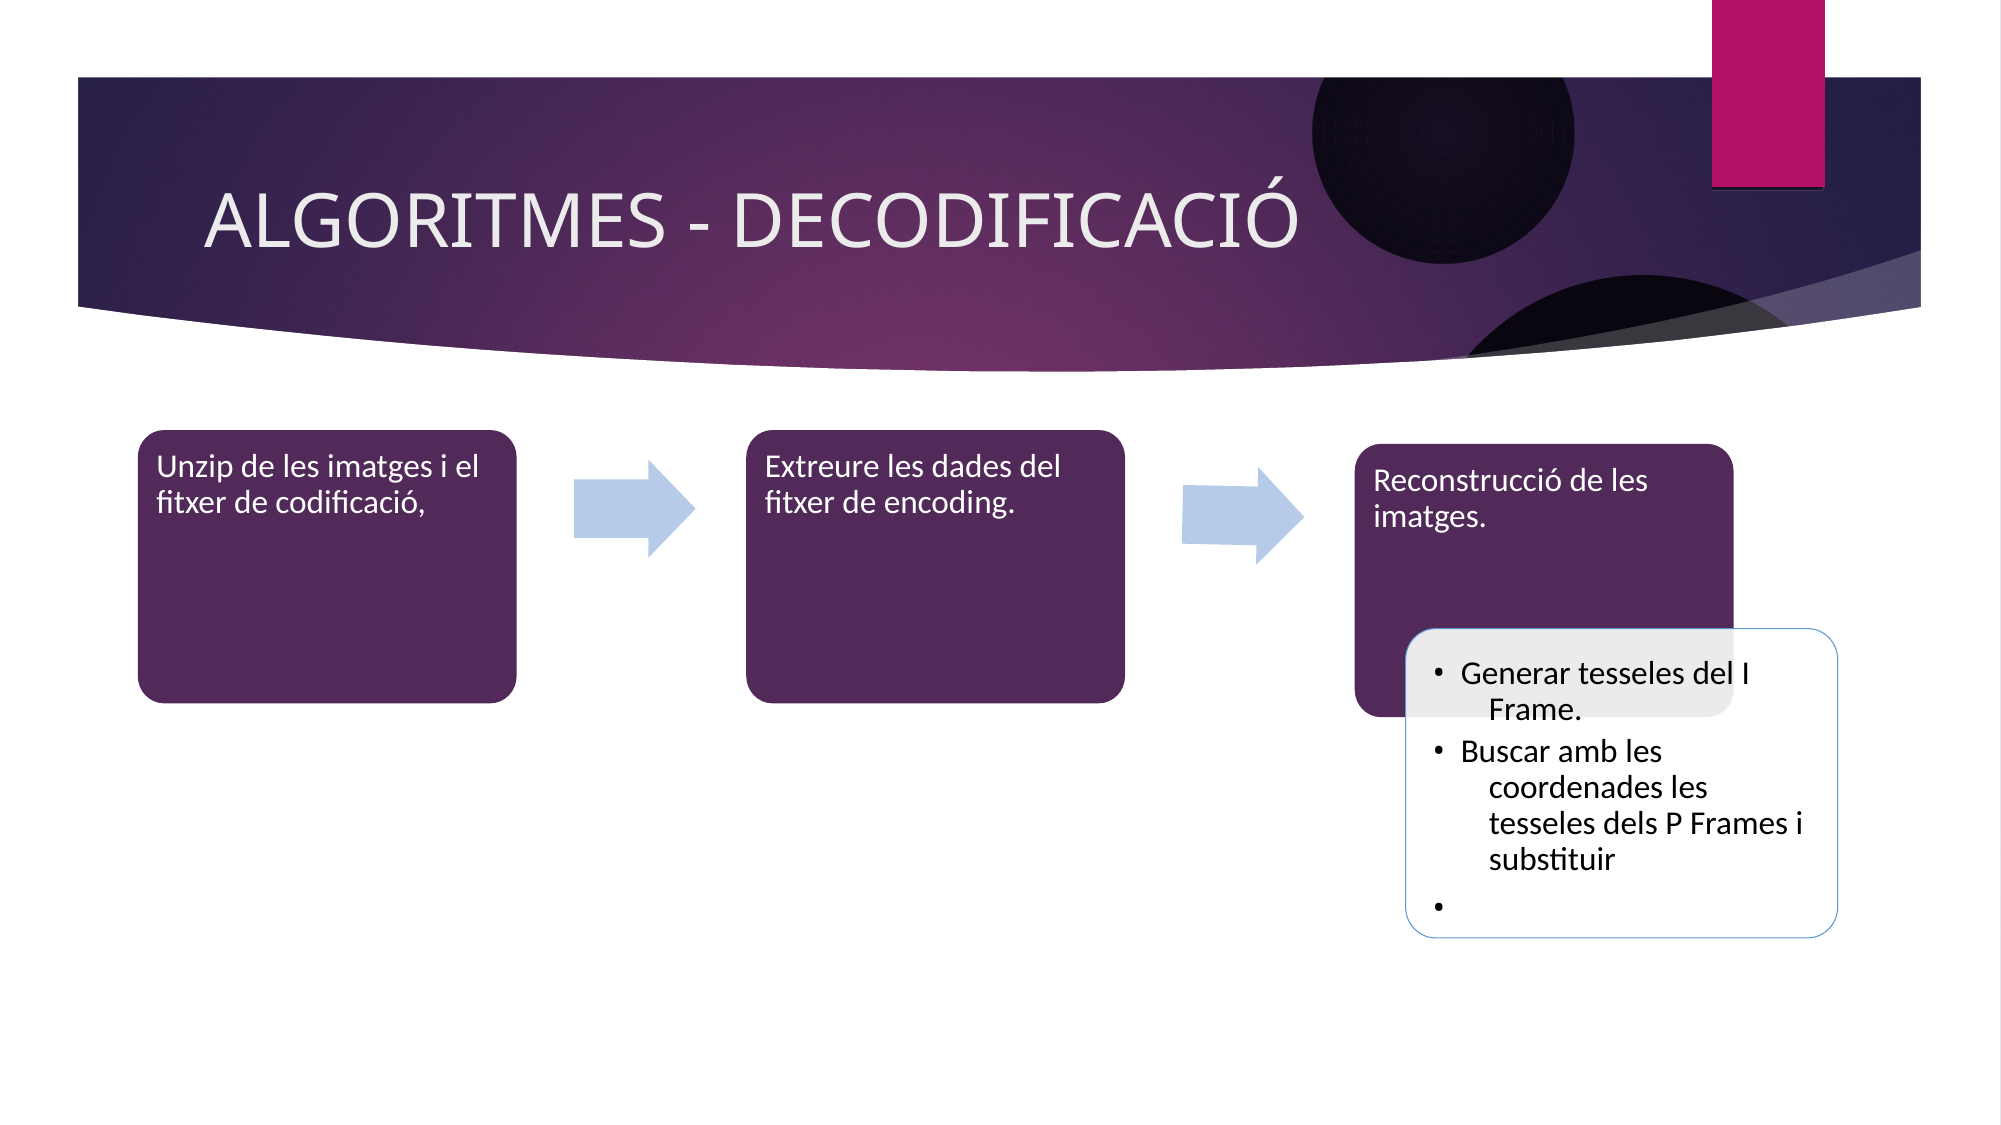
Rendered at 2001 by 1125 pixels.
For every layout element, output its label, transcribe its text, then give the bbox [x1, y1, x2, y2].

text_box Generar tesseles del I Frame. Buscar amb les coordenades les tesseles dels P Frames i substituir [1405, 628, 1838, 938]
text_box Unzip de les imatges i el fitxer de codificació, [137, 430, 517, 704]
text_box Extreure les dades del fitxer de encoding. [746, 430, 1126, 704]
title ALGORITMES - DECODIFICACIÓ [189, 159, 1627, 276]
text_box [1181, 467, 1305, 565]
text_box [573, 459, 696, 558]
text_box Reconstrucció de les imatges. [1354, 443, 1734, 718]
